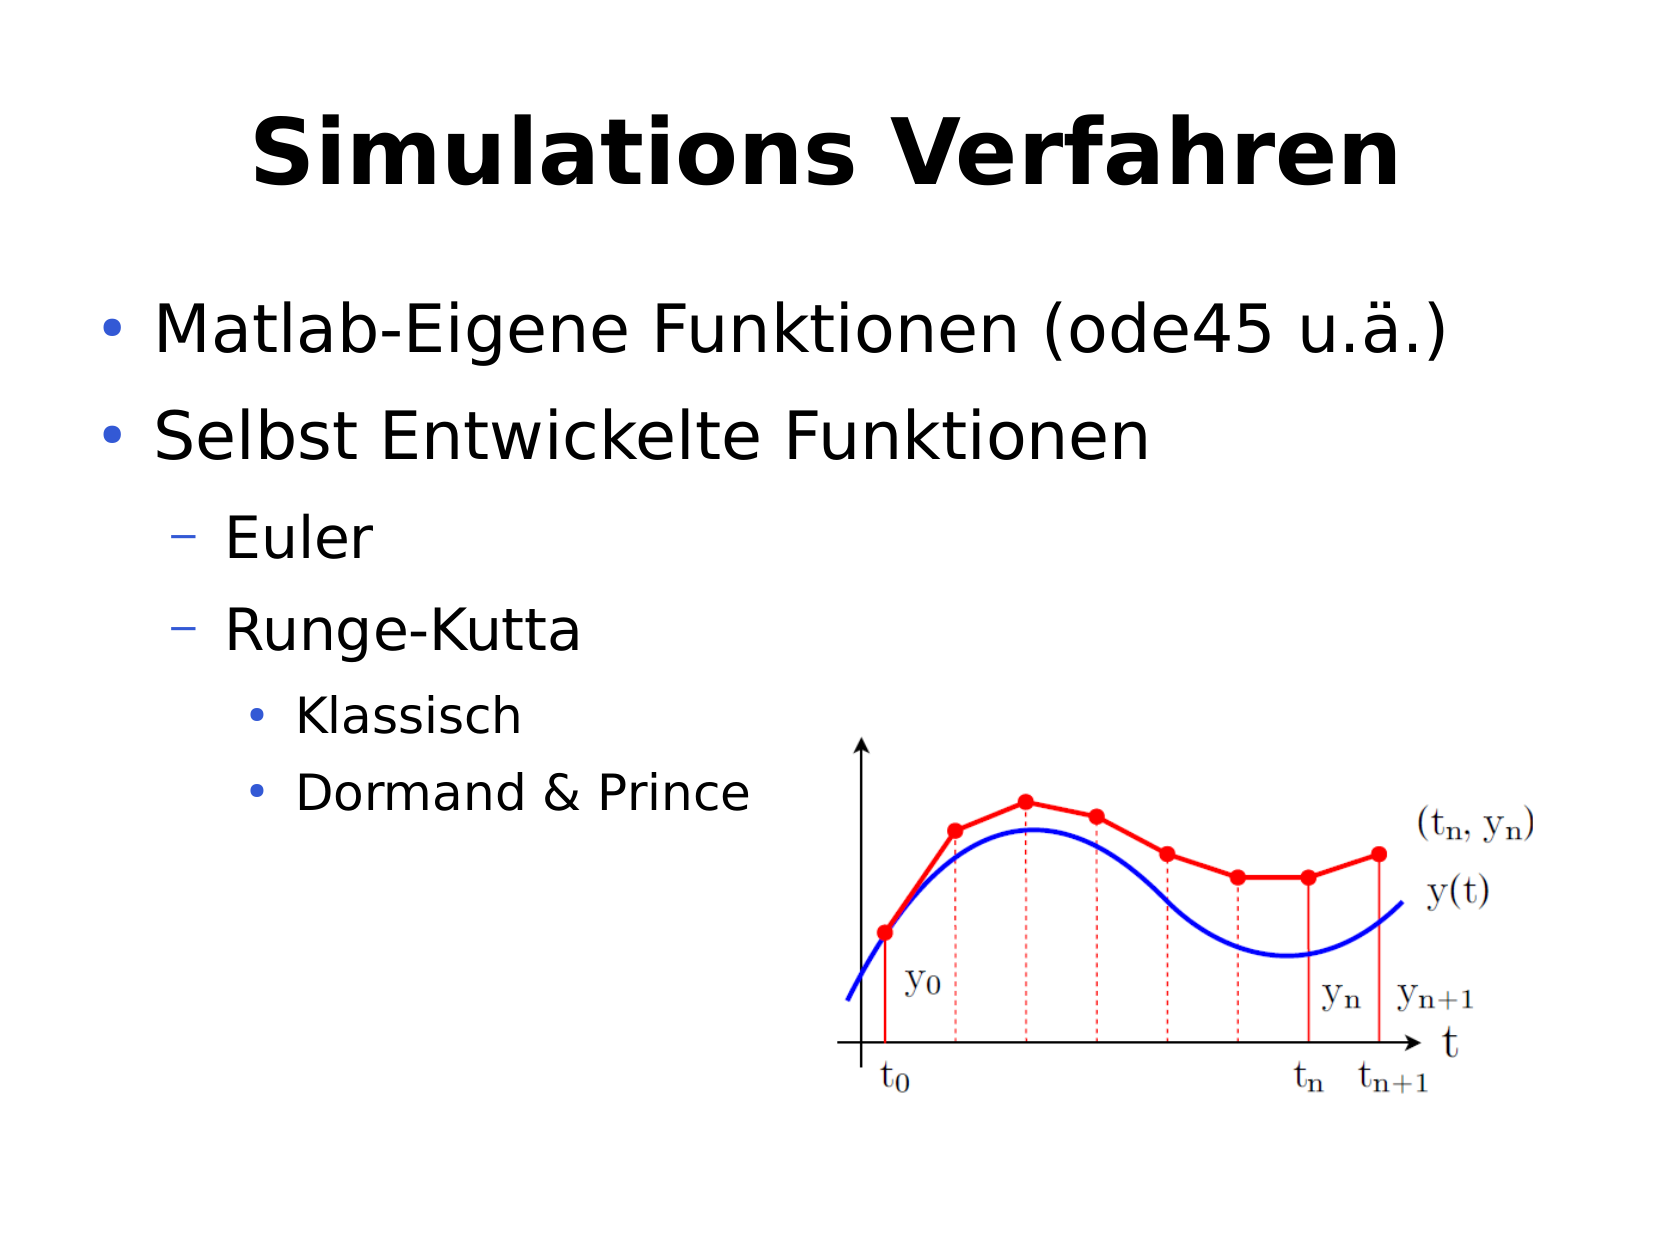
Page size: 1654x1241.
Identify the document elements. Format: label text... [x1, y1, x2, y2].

list Matlab-Eigene Funktionen (ode45 u.ä.) Selbst Entwickelte Funktionen Euler Runge-Kutta Klassisch Dormand & Prince [82, 290, 1538, 1010]
picture [829, 728, 1546, 1107]
title Simulations Verfahren [82, 49, 1571, 257]
